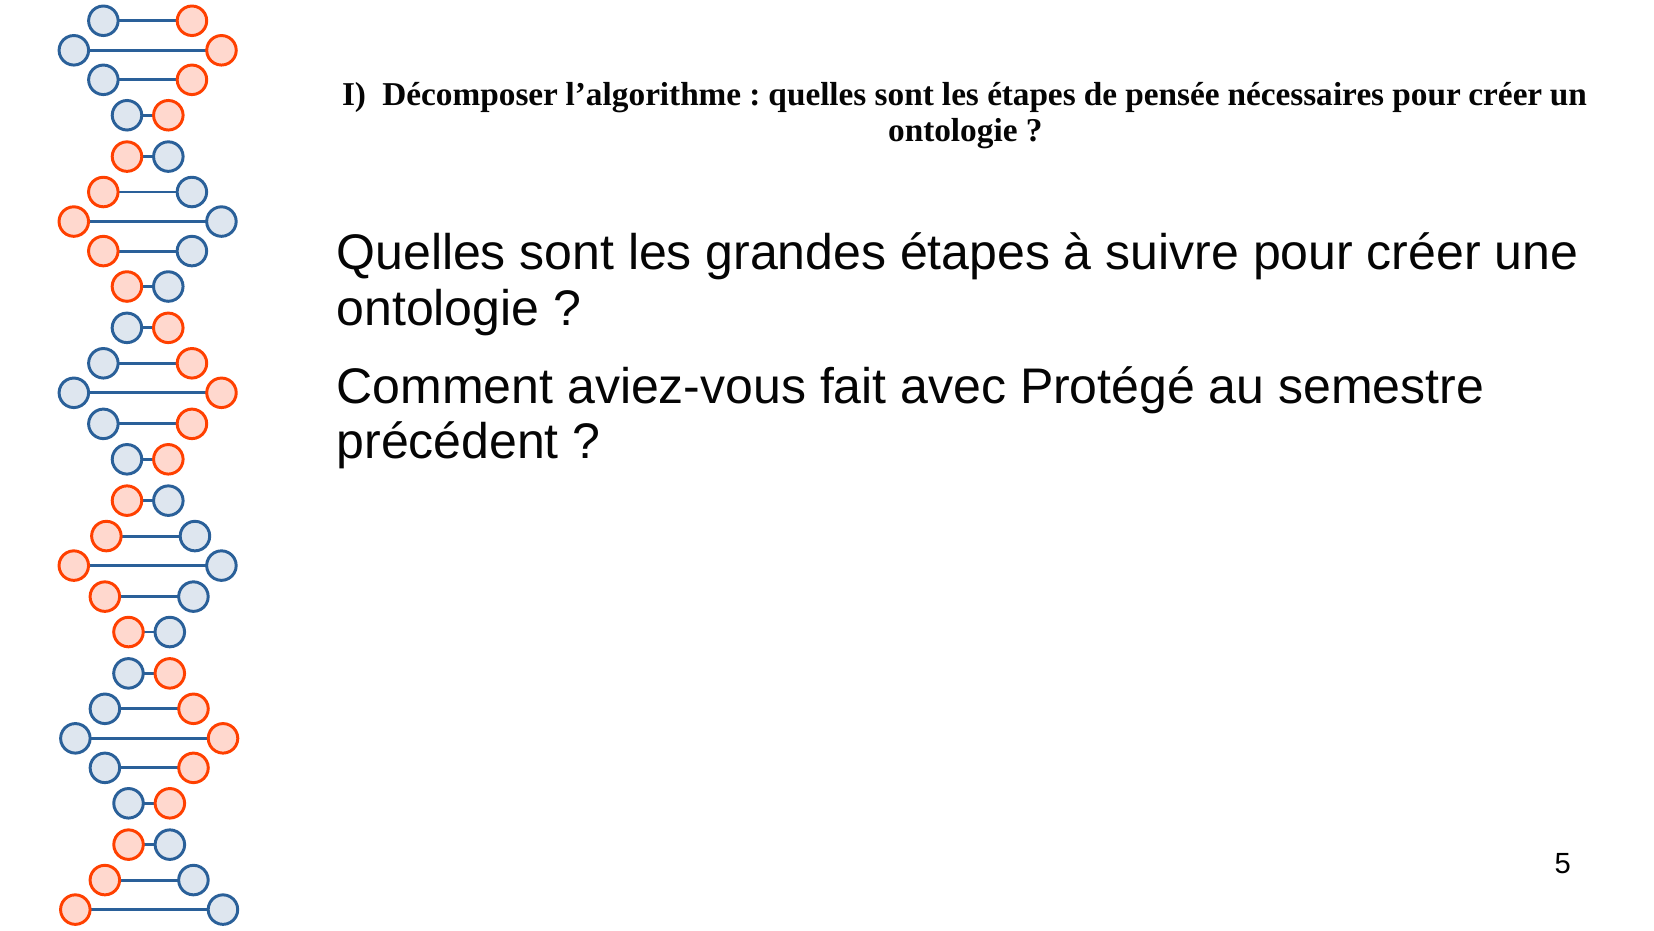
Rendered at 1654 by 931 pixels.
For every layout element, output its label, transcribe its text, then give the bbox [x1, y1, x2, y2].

title I) Décomposer l’algorithme : quelles sont les étapes de pensée nécessaires pour créer un ontologie ? [265, 35, 1595, 189]
list Quelles sont les grandes étapes à suivre pour créer une ontologie ? Comment aviez-vous fait avec Protégé au semestre précédent ? [265, 224, 1595, 764]
